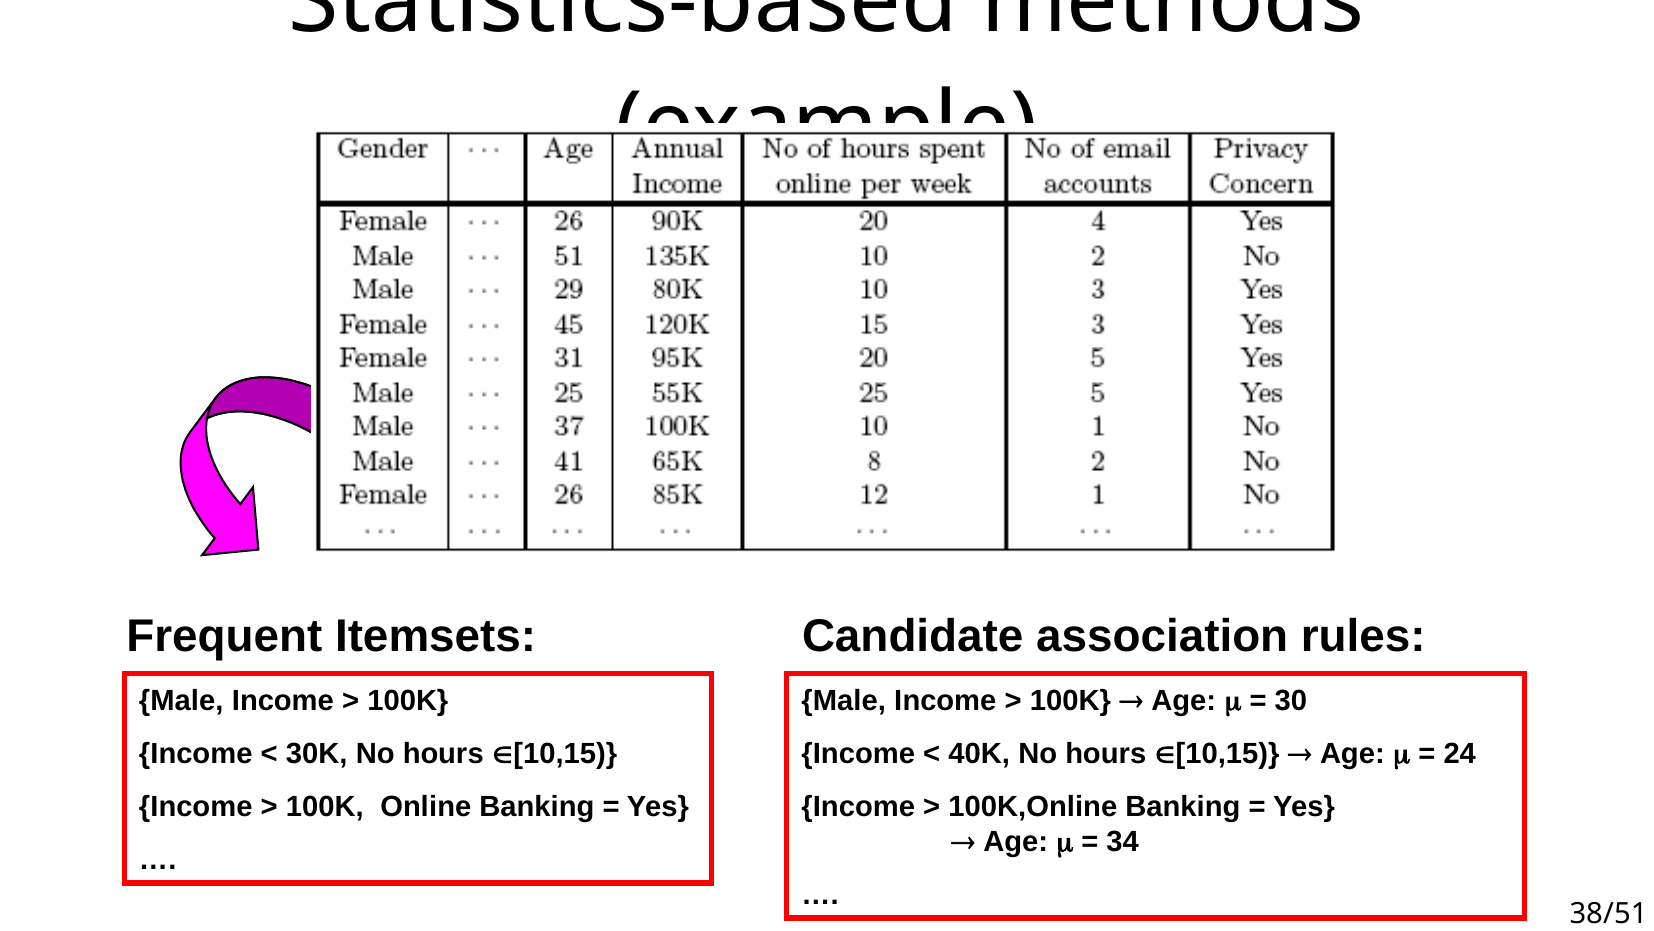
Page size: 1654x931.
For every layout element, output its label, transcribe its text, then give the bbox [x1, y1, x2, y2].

text_box Candidate association rules: [787, 598, 1513, 669]
text_box {Male, Income > 100K}  Age:  = 30 {Income < 40K, No hours [10,15)}  Age:  = 24 {Income > 100K,Online Banking = Yes}  Age:  = 34 …. [786, 673, 1525, 919]
picture [311, 123, 1337, 557]
title Statistics-based methods (example) [82, 0, 1571, 124]
text_box [180, 377, 311, 556]
text_box Frequent Itemsets: [111, 598, 712, 669]
text_box {Male, Income > 100K} {Income < 30K, No hours [10,15)} {Income > 100K, Online Banking = Yes} …. [124, 673, 712, 884]
